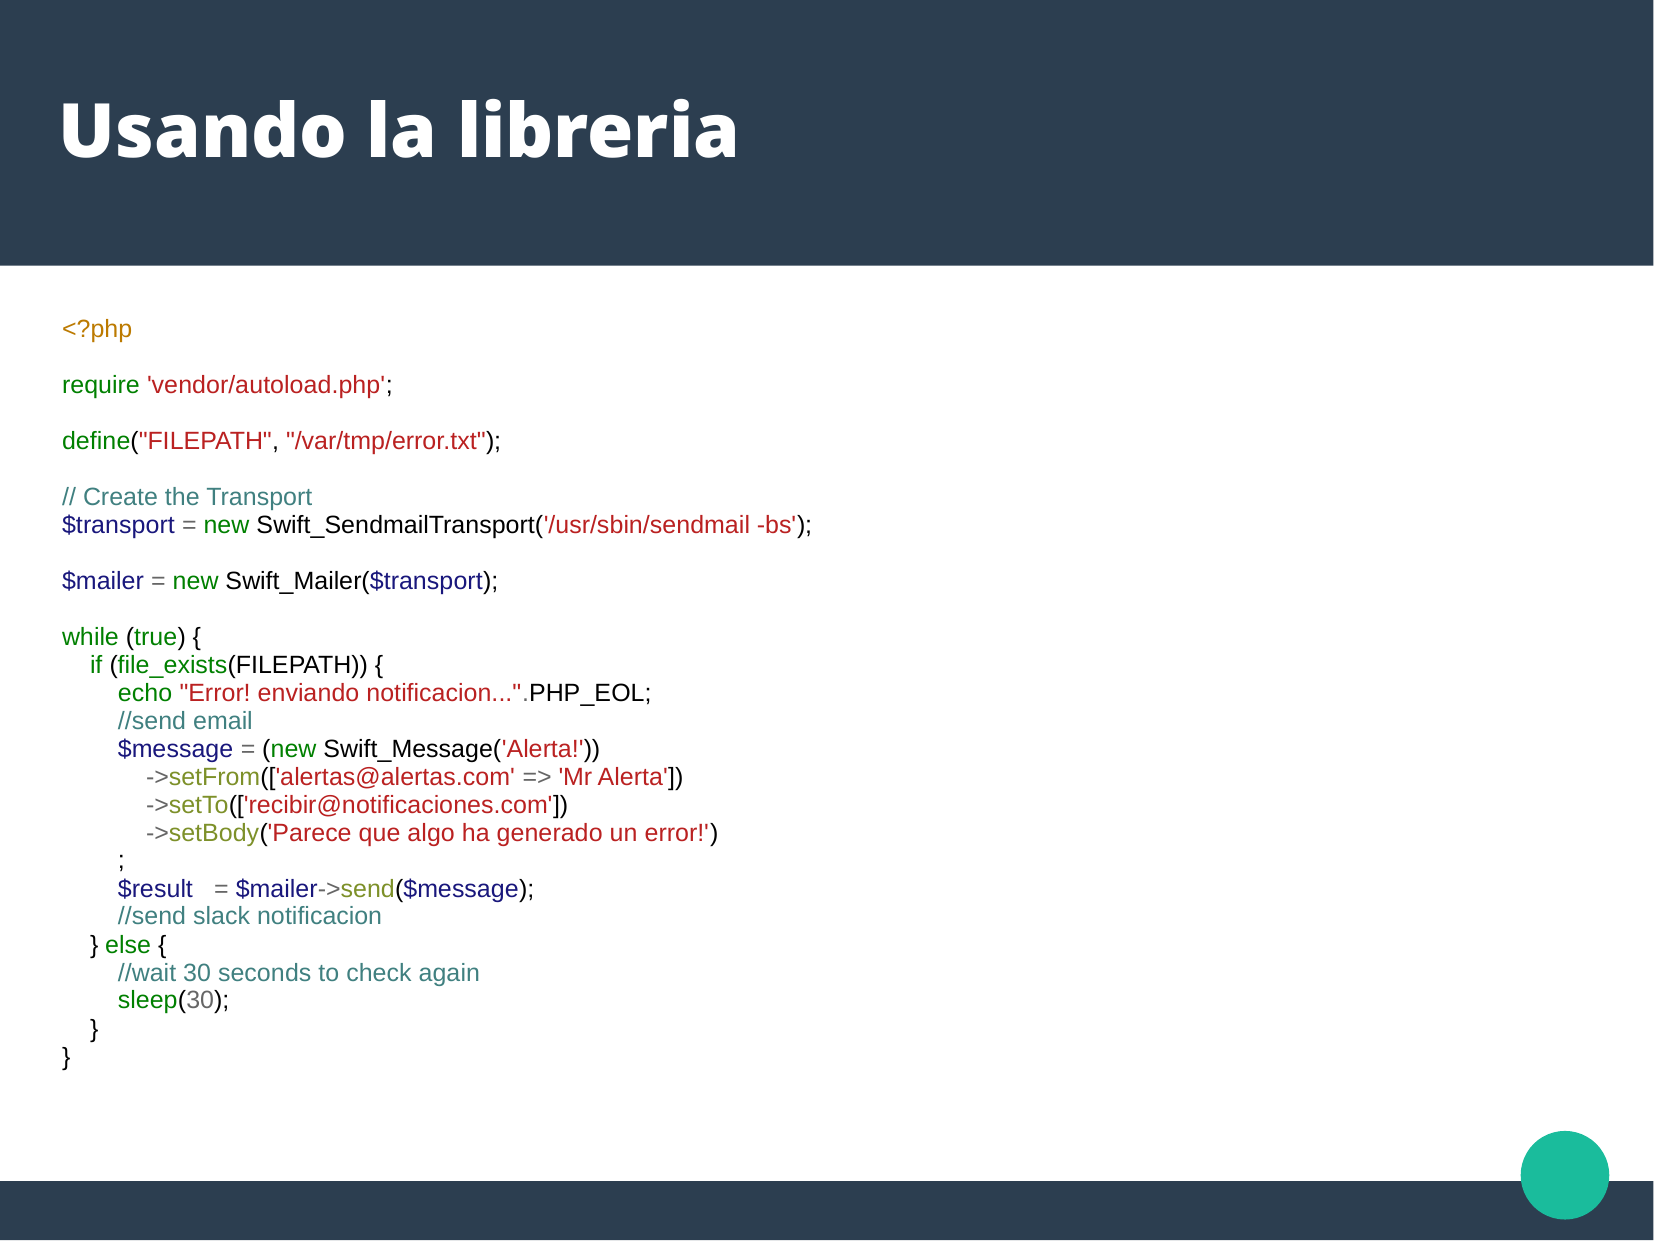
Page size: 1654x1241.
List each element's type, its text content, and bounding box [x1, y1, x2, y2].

text_box [23, 283, 768, 354]
title Usando la libreria [59, 49, 1595, 207]
text_box <?php require 'vendor/autoload.php'; define("FILEPATH", "/var/tmp/error.txt"); // Create the Transport $transport = new Swift_SendmailTransport('/usr/sbin/sendmail -bs'); $mailer = new Swift_Mailer($transport); while (true) { if (file_exists(FILEPATH)) { echo "Error! enviando notificacion...".PHP_EOL; //send email $message = (new Swift_Message('Alerta!')) ->setFrom(['alertas@alertas.com' => 'Mr Alerta']) ->setTo(['recibir@notificaciones.com']) ->setBody('Parece que algo ha generado un error!') ; $result = $mailer->send($message); //send slack notificacion } else { //wait 30 seconds to check again sleep(30); } } [47, 307, 1630, 1078]
